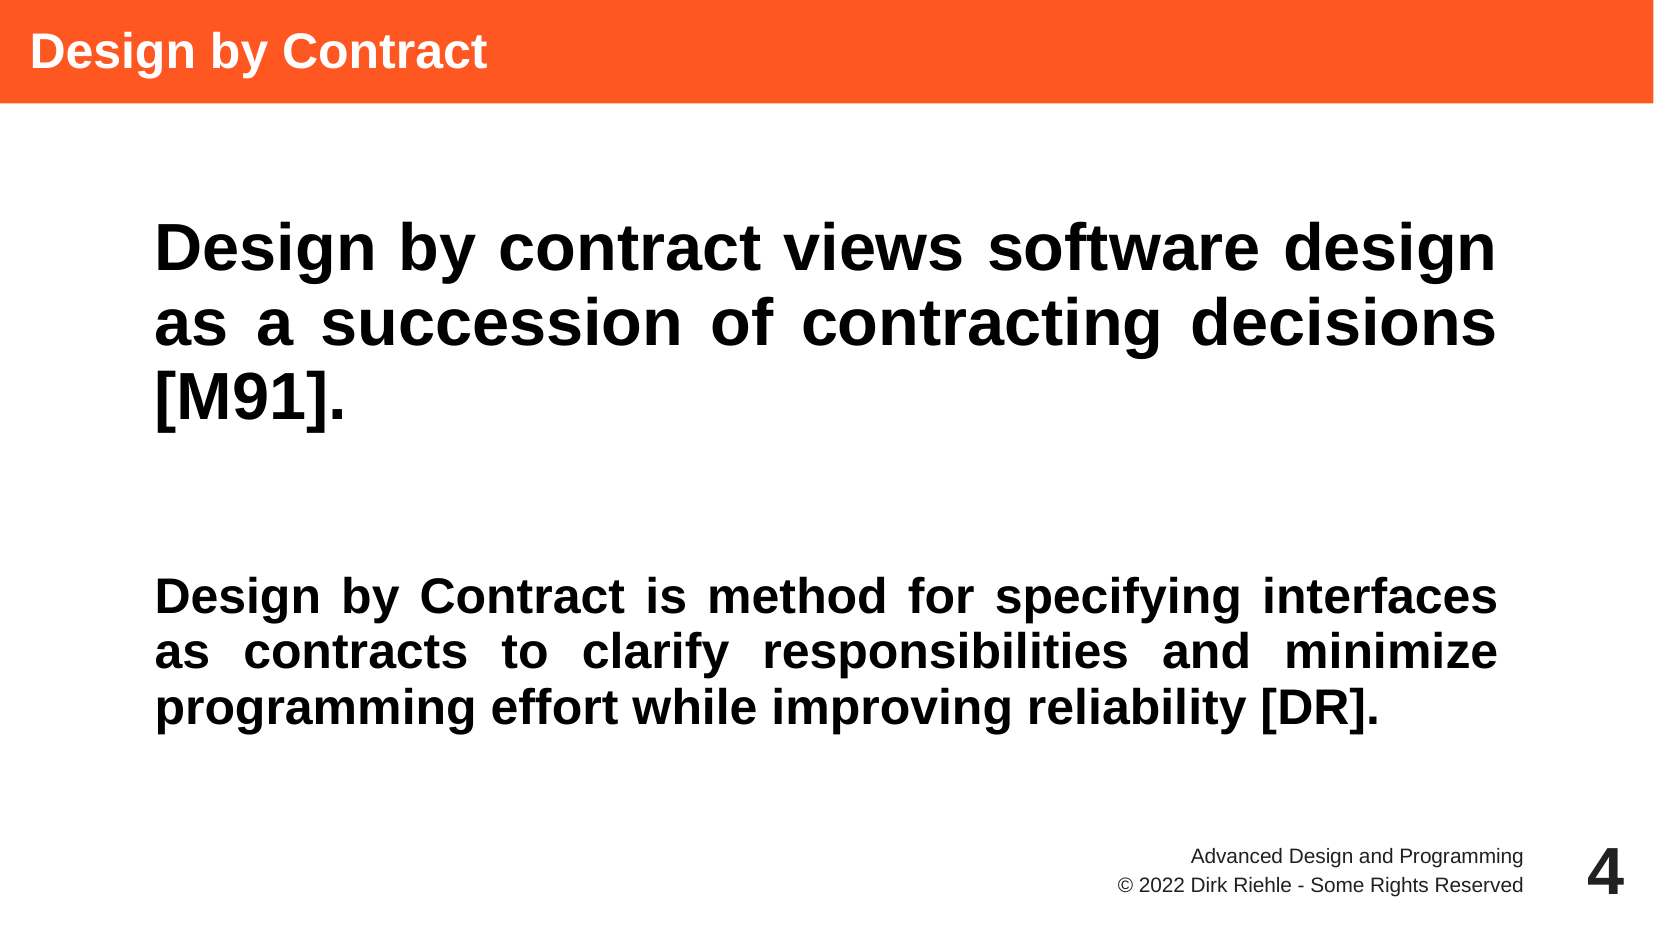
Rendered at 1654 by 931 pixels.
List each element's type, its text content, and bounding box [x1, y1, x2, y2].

subtitle Design by contract views software design as a succession of contracting decisions [M91]. Design by Contract is method for specifying interfaces as contracts to clarify responsibilities and minimize programming effort while improving reliability [DR]. [29, 132, 1625, 813]
title Design by Contract [0, 0, 1654, 104]
